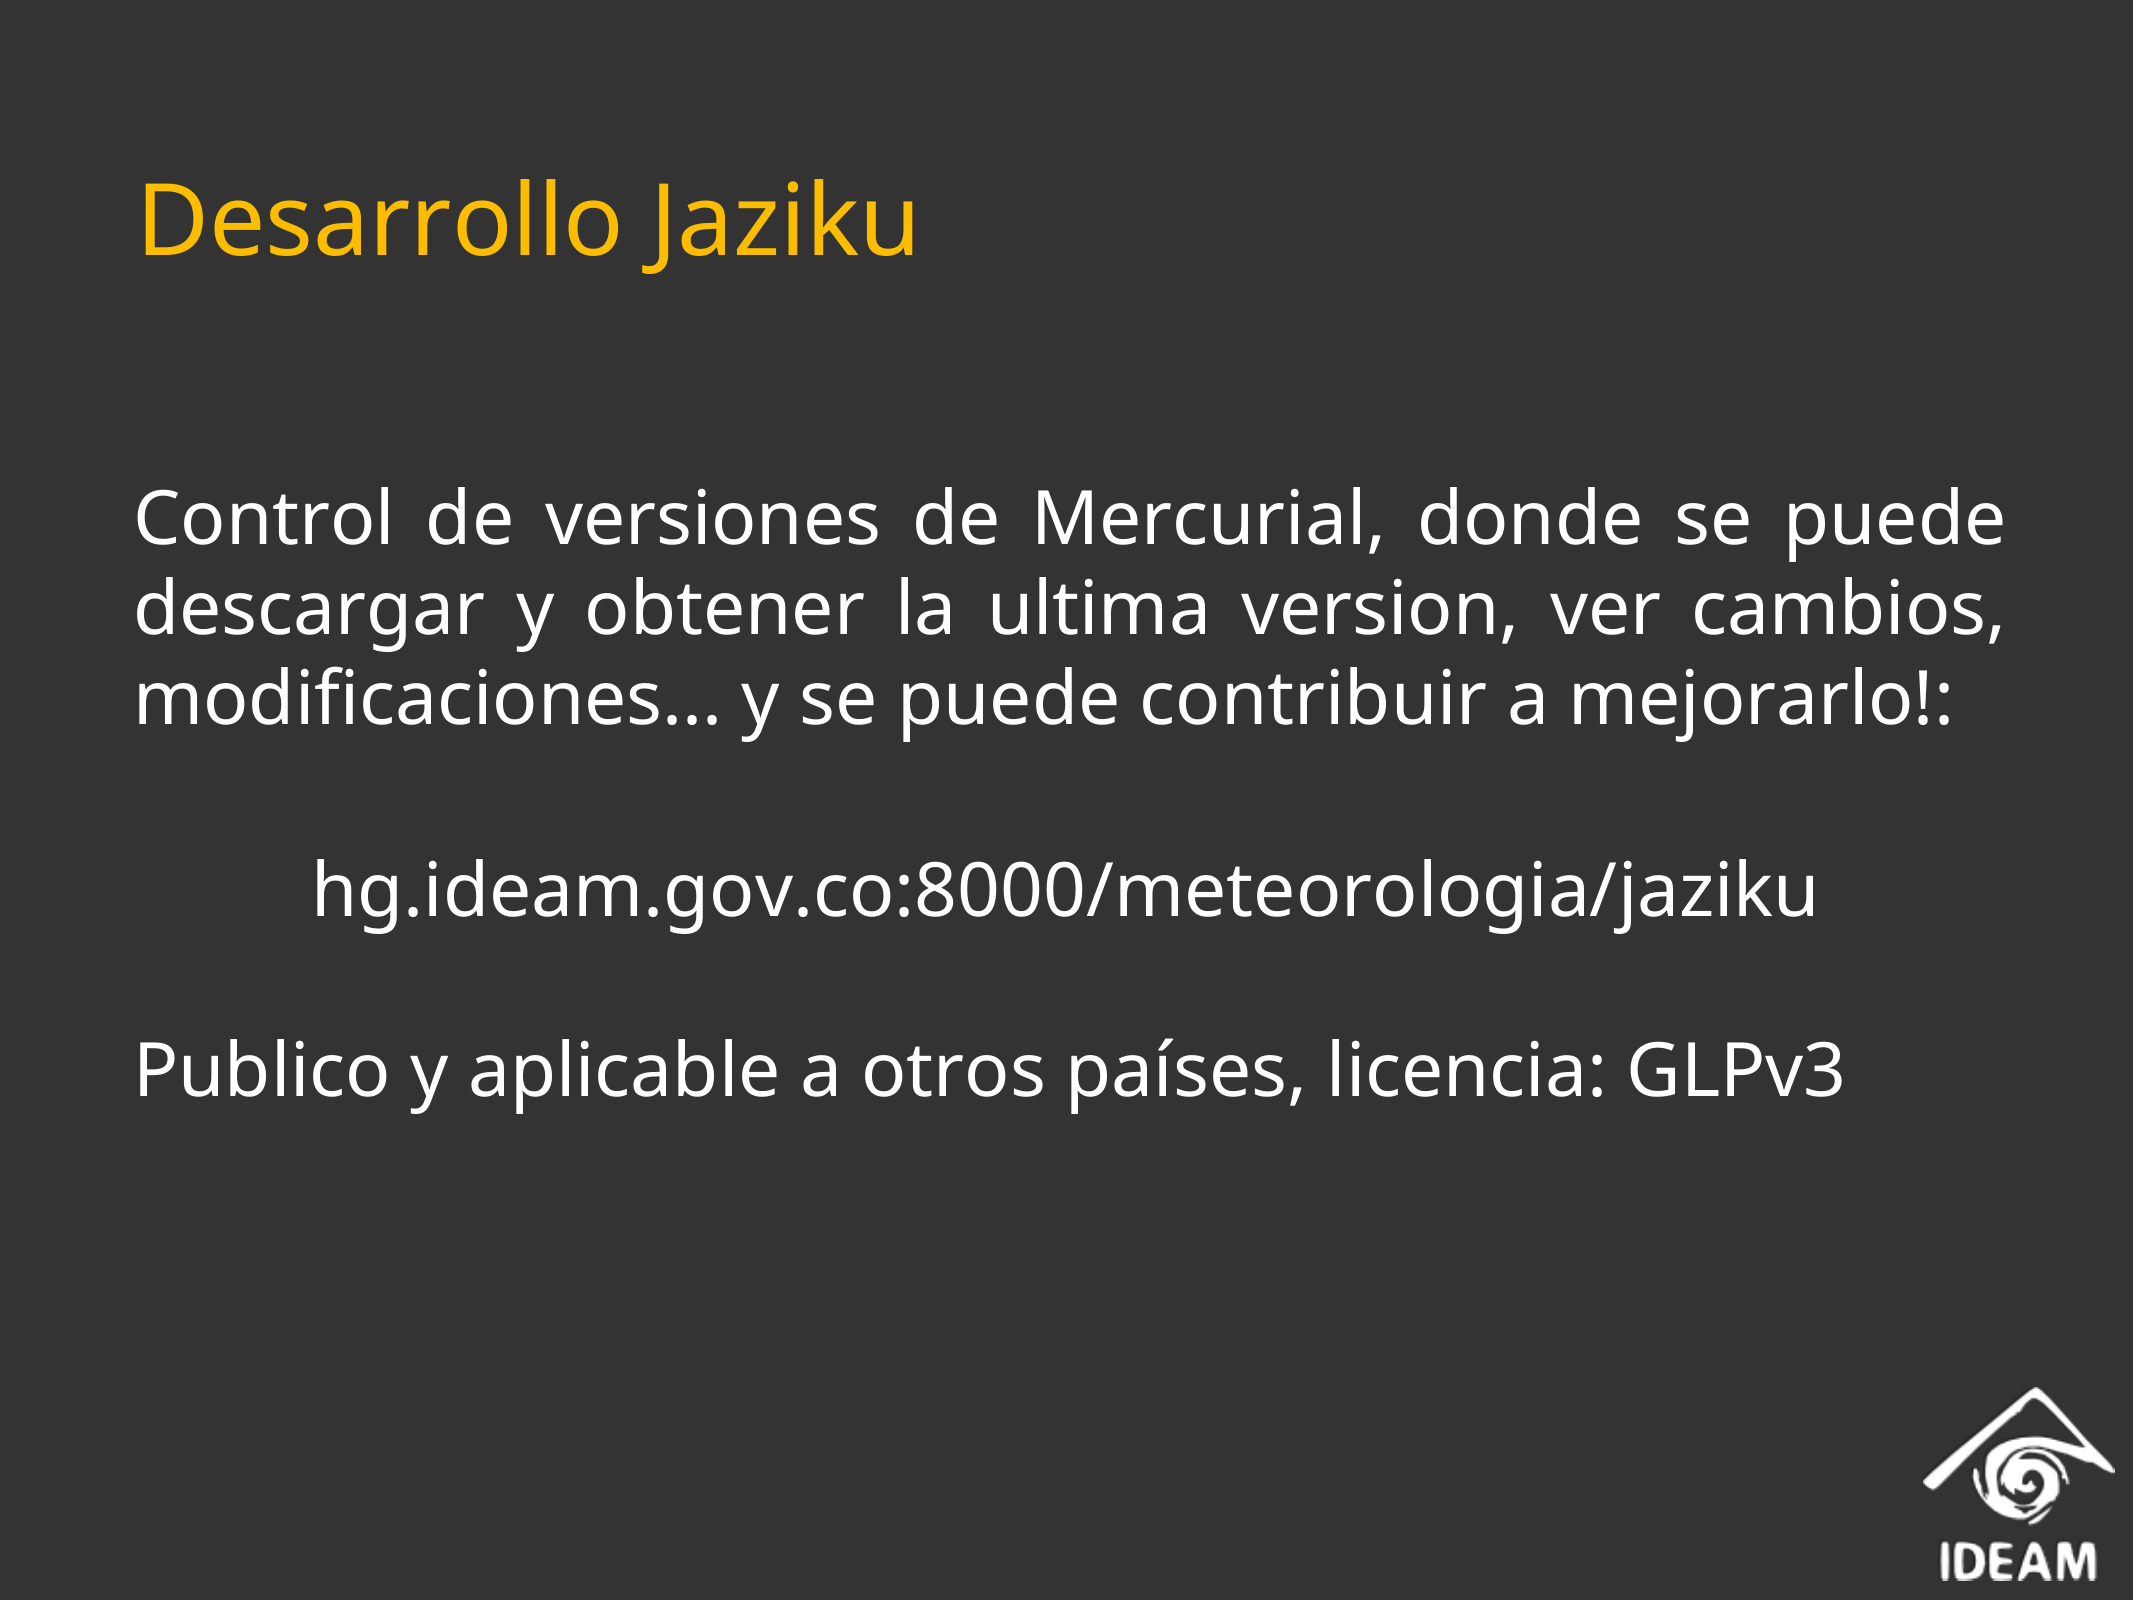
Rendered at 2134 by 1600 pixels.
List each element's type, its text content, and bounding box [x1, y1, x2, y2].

text_box Desarrollo Jaziku [136, 147, 2038, 284]
text_box Control de versiones de Mercurial, donde se puede descargar y obtener la ultima version, ver cambios, modificaciones... y se puede contribuir a mejorarlo!: hg.ideam.gov.co:8000/meteorologia/jaziku Publico y aplicable a otros países, licencia: GLPv3 [133, 413, 2008, 1270]
picture [1923, 1387, 2115, 1581]
